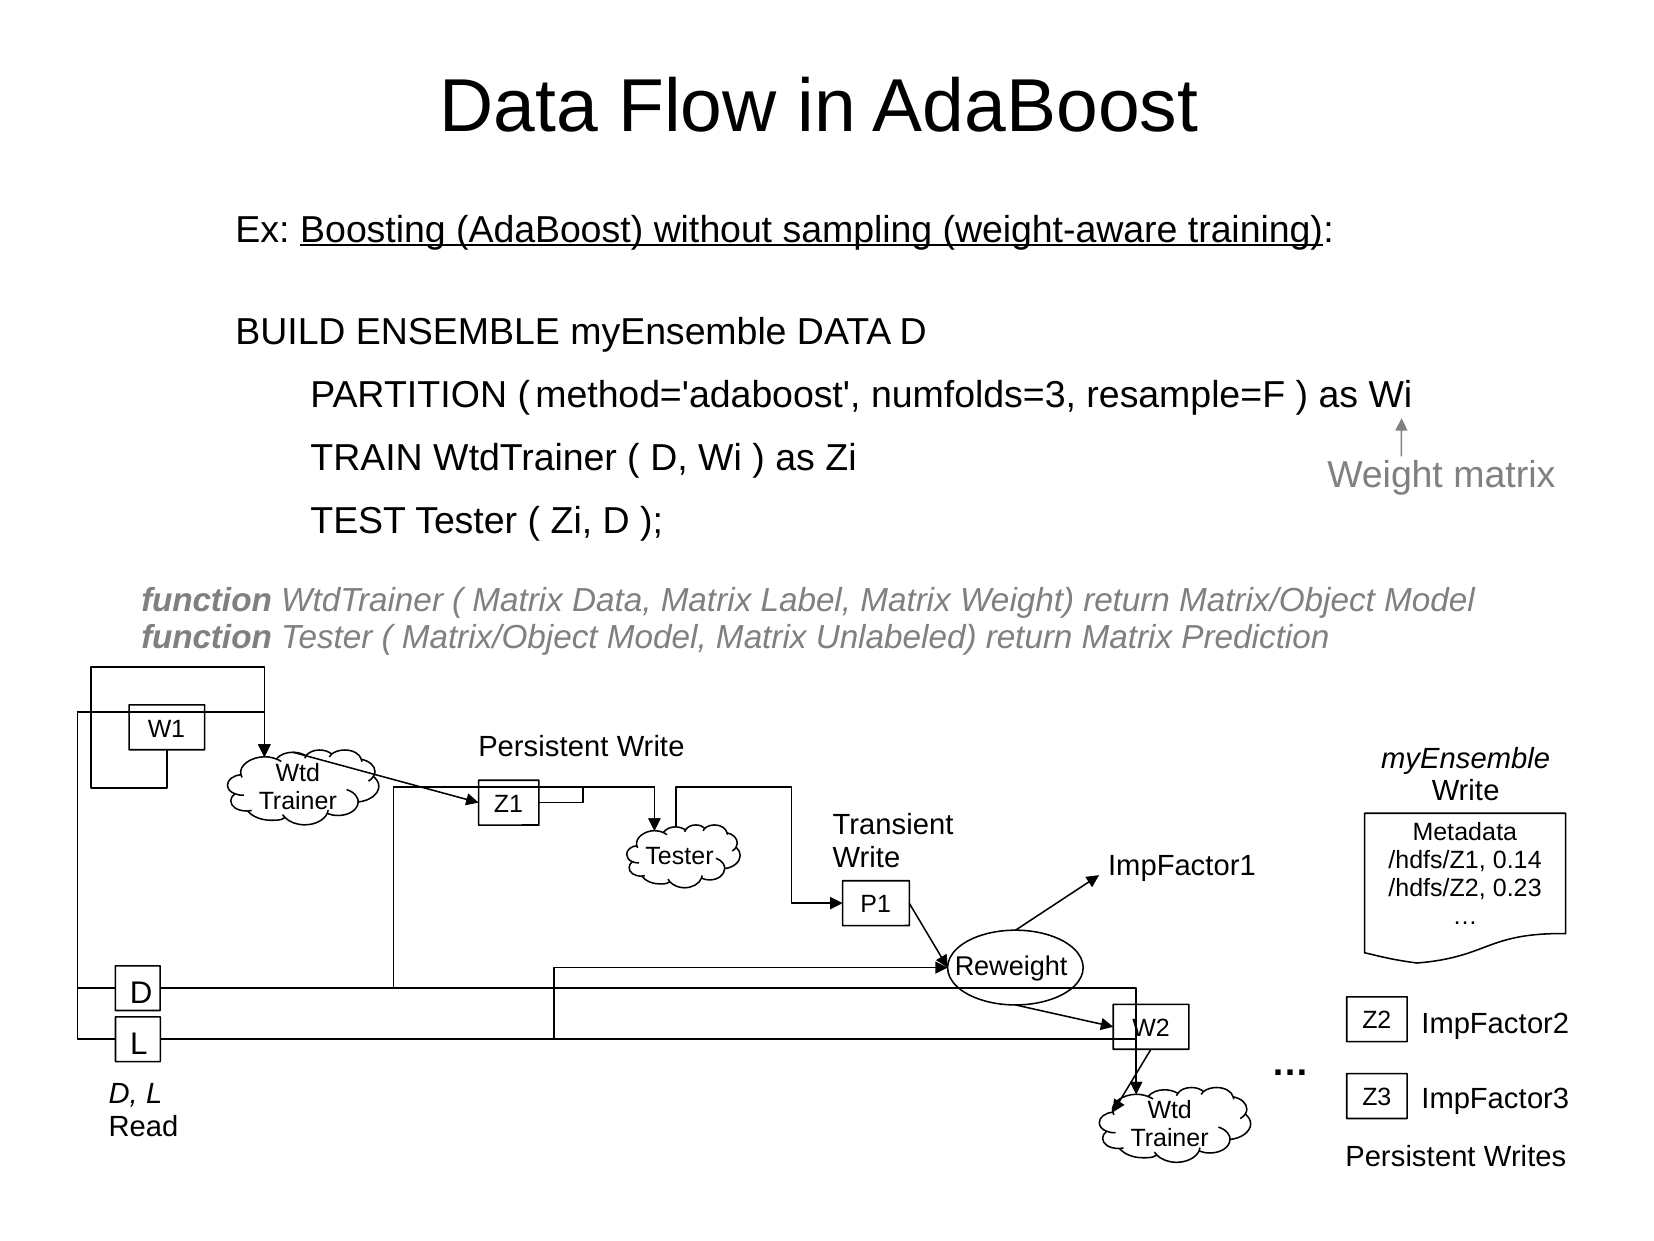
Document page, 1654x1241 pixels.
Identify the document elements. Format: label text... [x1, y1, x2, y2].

text_box Persistent Writes [1330, 1131, 1616, 1179]
text_box D [115, 965, 161, 1011]
text_box Reweight [940, 943, 1122, 995]
text_box Transient Write [817, 799, 1103, 880]
text_box Ex: Boosting (AdaBoost) without sampling (weight-aware training): BUILD ENSEMBLE myEnsemble DATA D PARTITION ( method='adaboost', numfolds=3, resample=F ) as Wi TRAIN WtdTrainer ( D, Wi ) as Zi TEST Tester ( Zi, D ); [220, 201, 1562, 539]
text_box ImpFactor2 [1406, 998, 1650, 1046]
text_box W1 [129, 704, 205, 750]
text_box … [1256, 1032, 1333, 1091]
text_box Metadata /hdfs/Z1, 0.14 /hdfs/Z2, 0.23 … [1364, 813, 1566, 964]
text_box ImpFactor1 [1093, 839, 1397, 888]
text_box P1 [842, 880, 910, 926]
text_box Z2 [1346, 996, 1408, 1042]
text_box Z1 [478, 788, 539, 826]
text_box Persistent Write [463, 720, 749, 758]
text_box Tester [626, 824, 741, 888]
text_box myEnsemble Write [1365, 733, 1567, 814]
title Data Flow in AdaBoost [74, 31, 1563, 176]
text_box function WtdTrainer ( Matrix Data, Matrix Label, Matrix Weight) return Matrix/Object Model function Tester ( Matrix/Object Model, Matrix Unlabeled) return Matrix Prediction [126, 572, 1594, 663]
text_box ImpFactor3 [1406, 1073, 1650, 1121]
text_box D, L Read [93, 1068, 241, 1149]
text_box L [115, 1016, 161, 1062]
text_box Wtd Trainer [306, 750, 376, 773]
text_box Wtd Trainer [1099, 1087, 1251, 1163]
text_box W2 [1113, 1004, 1189, 1050]
text_box Z1 [478, 780, 539, 787]
text_box Z3 [1346, 1073, 1406, 1119]
text_box Weight matrix [1312, 444, 1613, 502]
text_box Wtd Trainer [227, 752, 379, 825]
